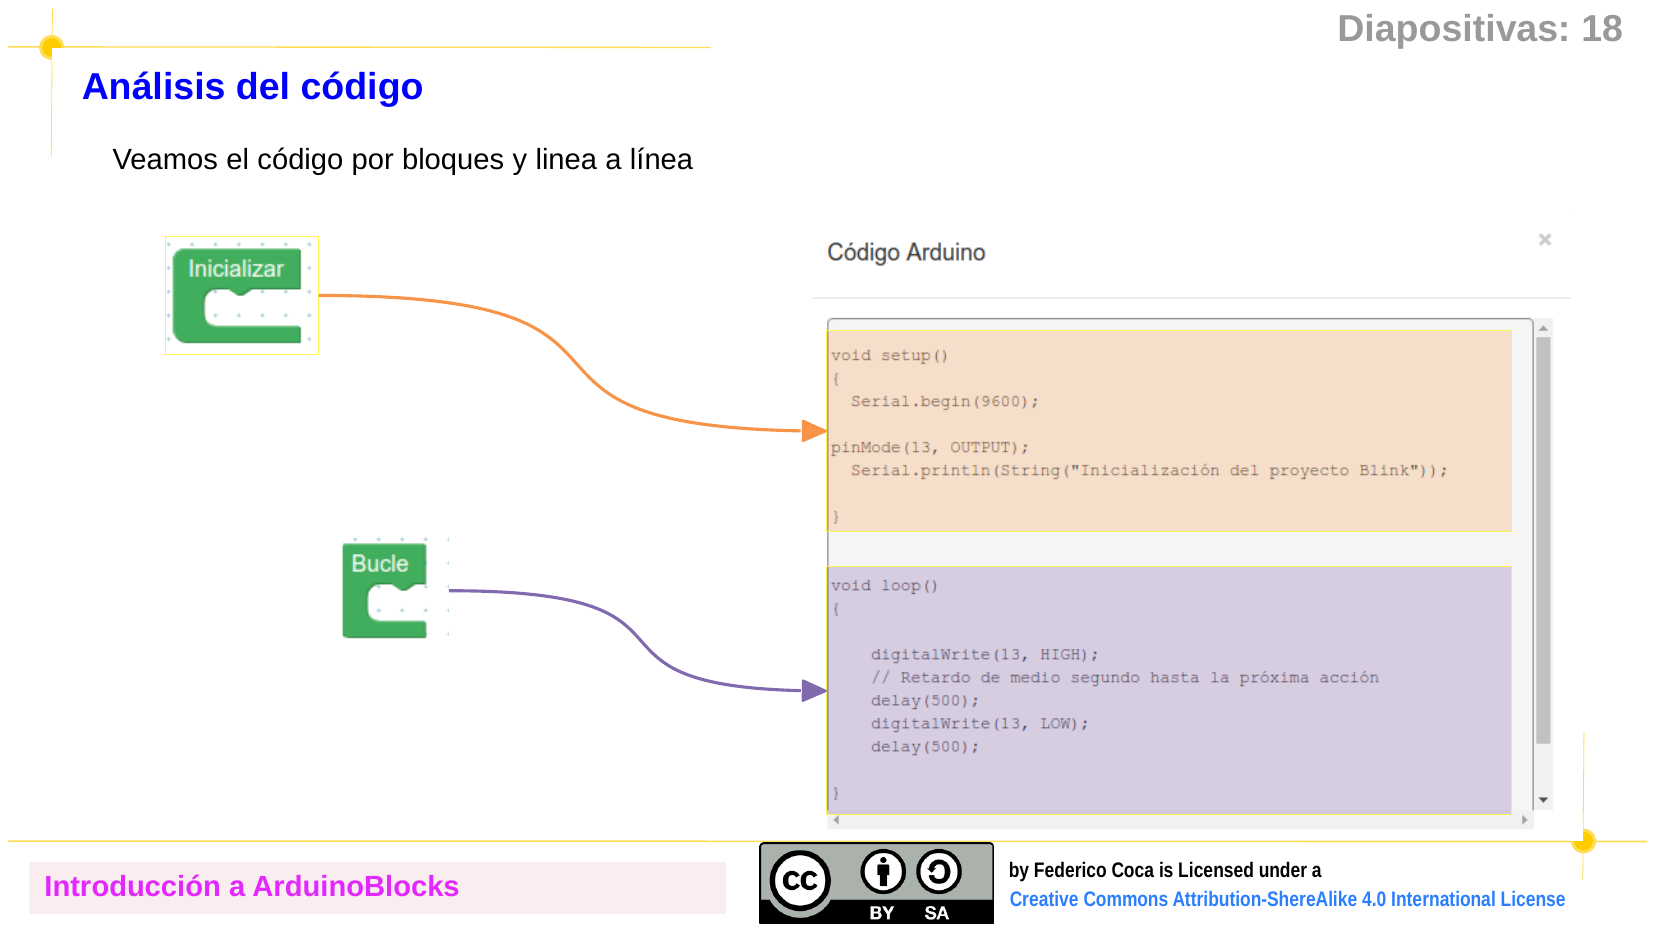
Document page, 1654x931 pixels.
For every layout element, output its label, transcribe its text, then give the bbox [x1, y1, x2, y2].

picture [165, 236, 319, 355]
text_box Veamos el código por bloques y linea a línea [97, 135, 1268, 282]
picture [812, 212, 1571, 834]
text_box Introducción a ArduinoBlocks [29, 862, 727, 915]
text_box [826, 566, 1512, 815]
text_box [826, 330, 1512, 532]
text_box Diapositivas: 18 [1322, 0, 1644, 57]
text_box Análisis del código [67, 58, 1207, 116]
picture [342, 531, 449, 650]
